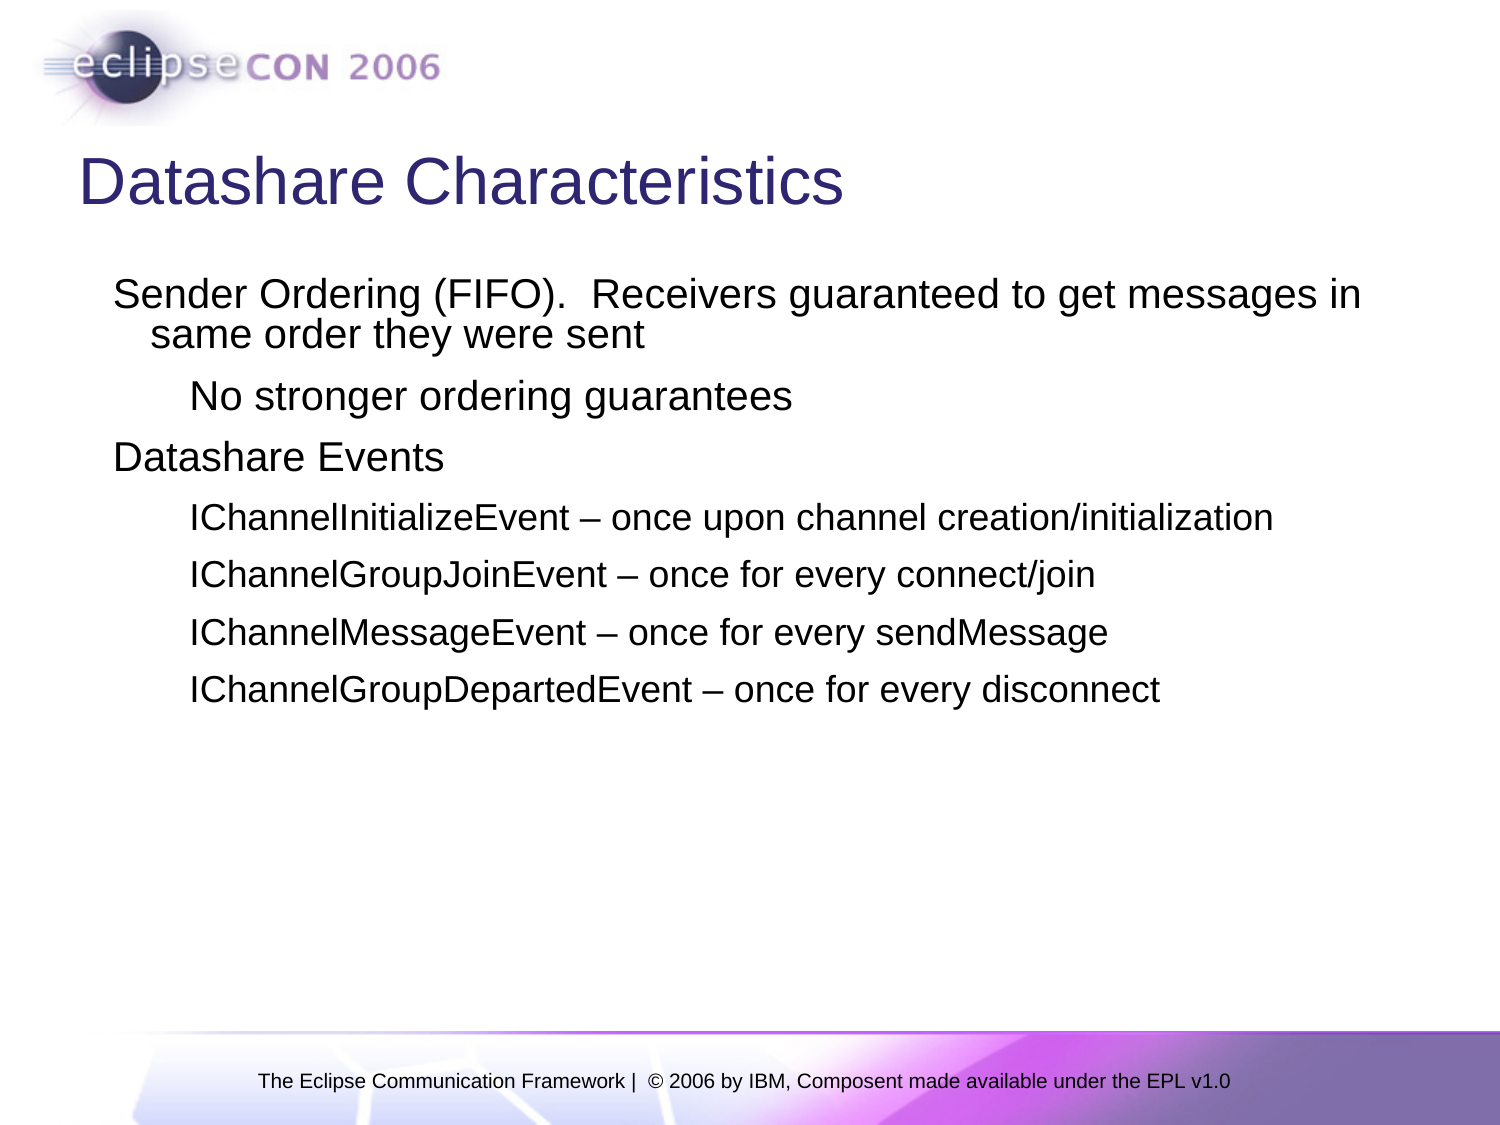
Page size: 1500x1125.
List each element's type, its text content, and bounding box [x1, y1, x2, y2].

picture [31, 10, 1040, 126]
title Datashare Characteristics [78, 148, 1432, 224]
picture [0, 1031, 1500, 1125]
list Sender Ordering (FIFO). Receivers guaranteed to get messages in same order they were sent No stronger ordering guarantees Datashare Events IChannelInitializeEvent – once upon channel creation/initialization IChannelGroupJoinEvent – once for every connect/join IChannelMessageEvent – once for every sendMessage IChannelGroupDepartedEvent – once for every disconnect [112, 276, 1382, 917]
